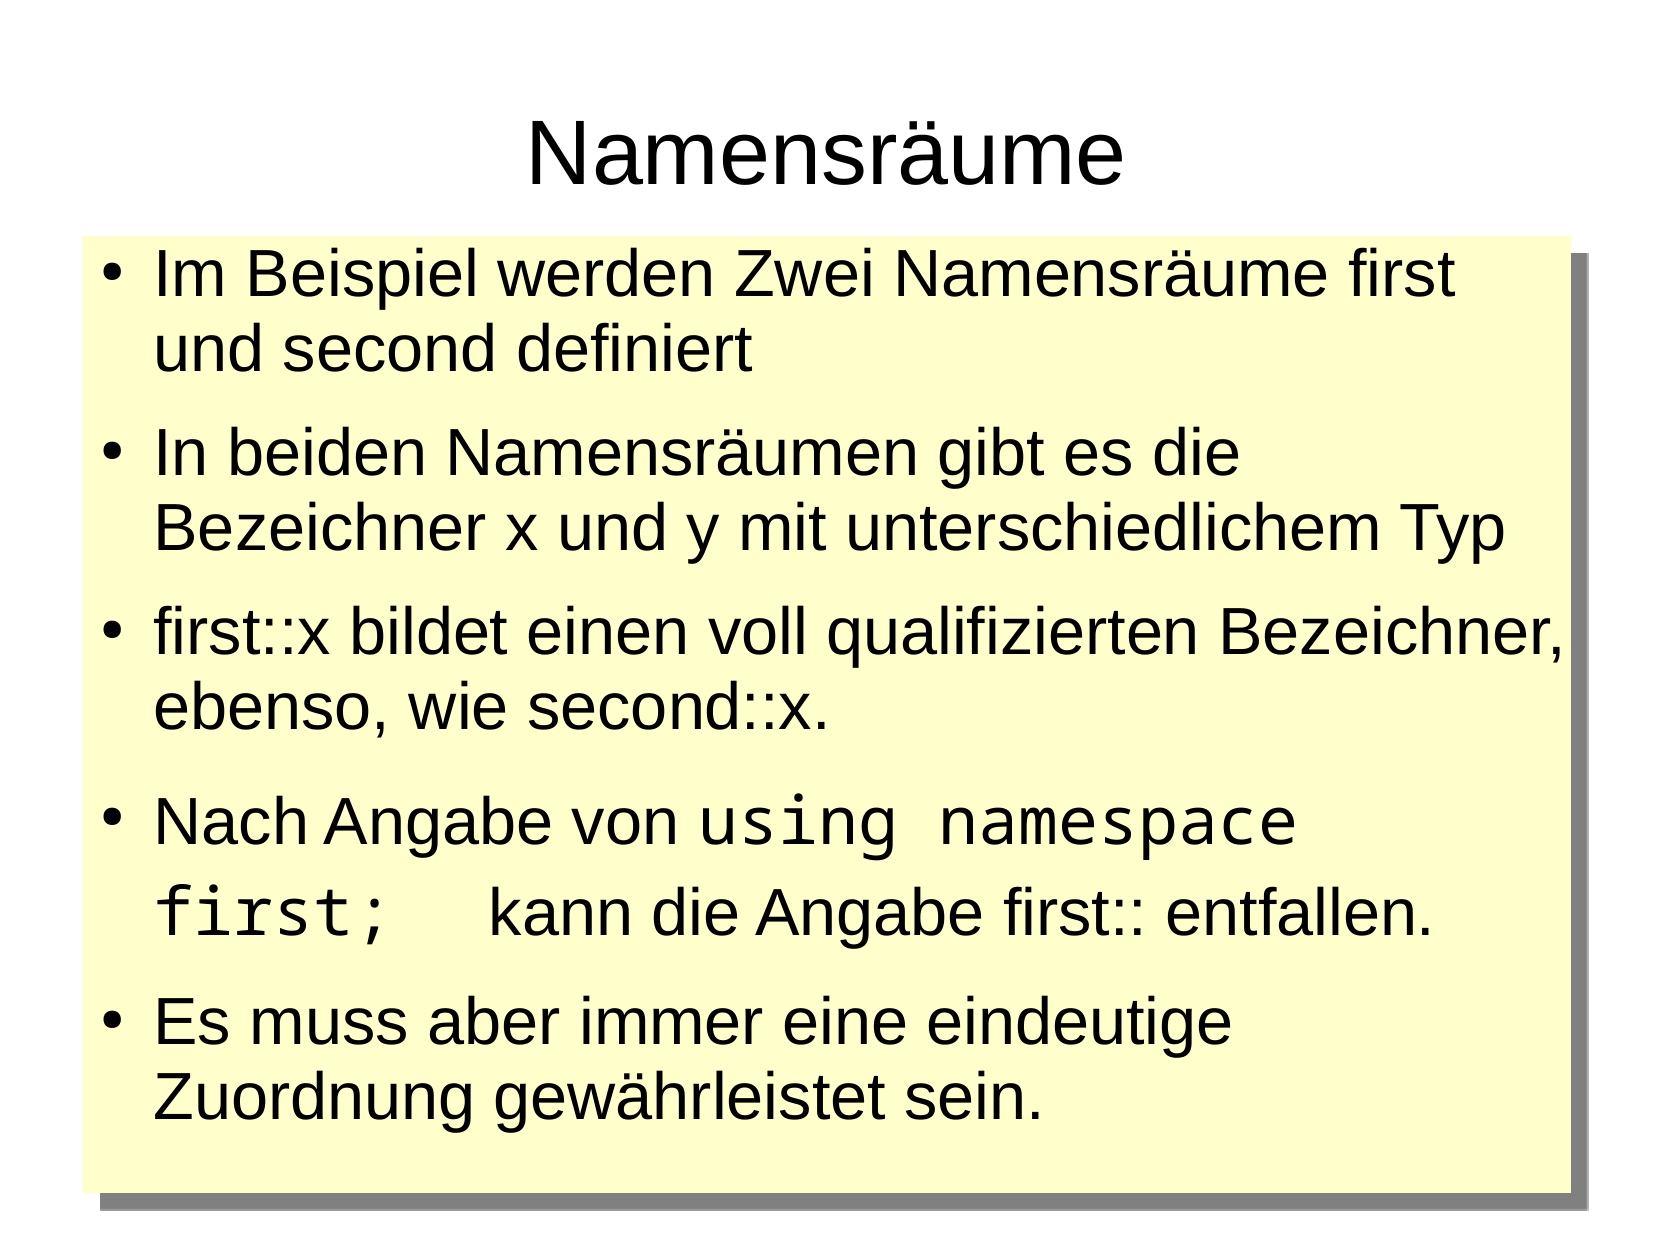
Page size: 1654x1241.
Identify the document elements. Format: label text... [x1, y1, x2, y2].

list Im Beispiel werden Zwei Namensräume first und second definiert In beiden Namensräumen gibt es die Bezeichner x und y mit unterschiedlichem Typ first::x bildet einen voll qualifizierten Bezeichner, ebenso, wie second::x. Nach Angabe von using namespace first; kann die Angabe first:: entfallen. Es muss aber immer eine eindeutige Zuordnung gewährleistet sein. [82, 236, 1571, 1193]
title Namensräume [82, 49, 1571, 236]
